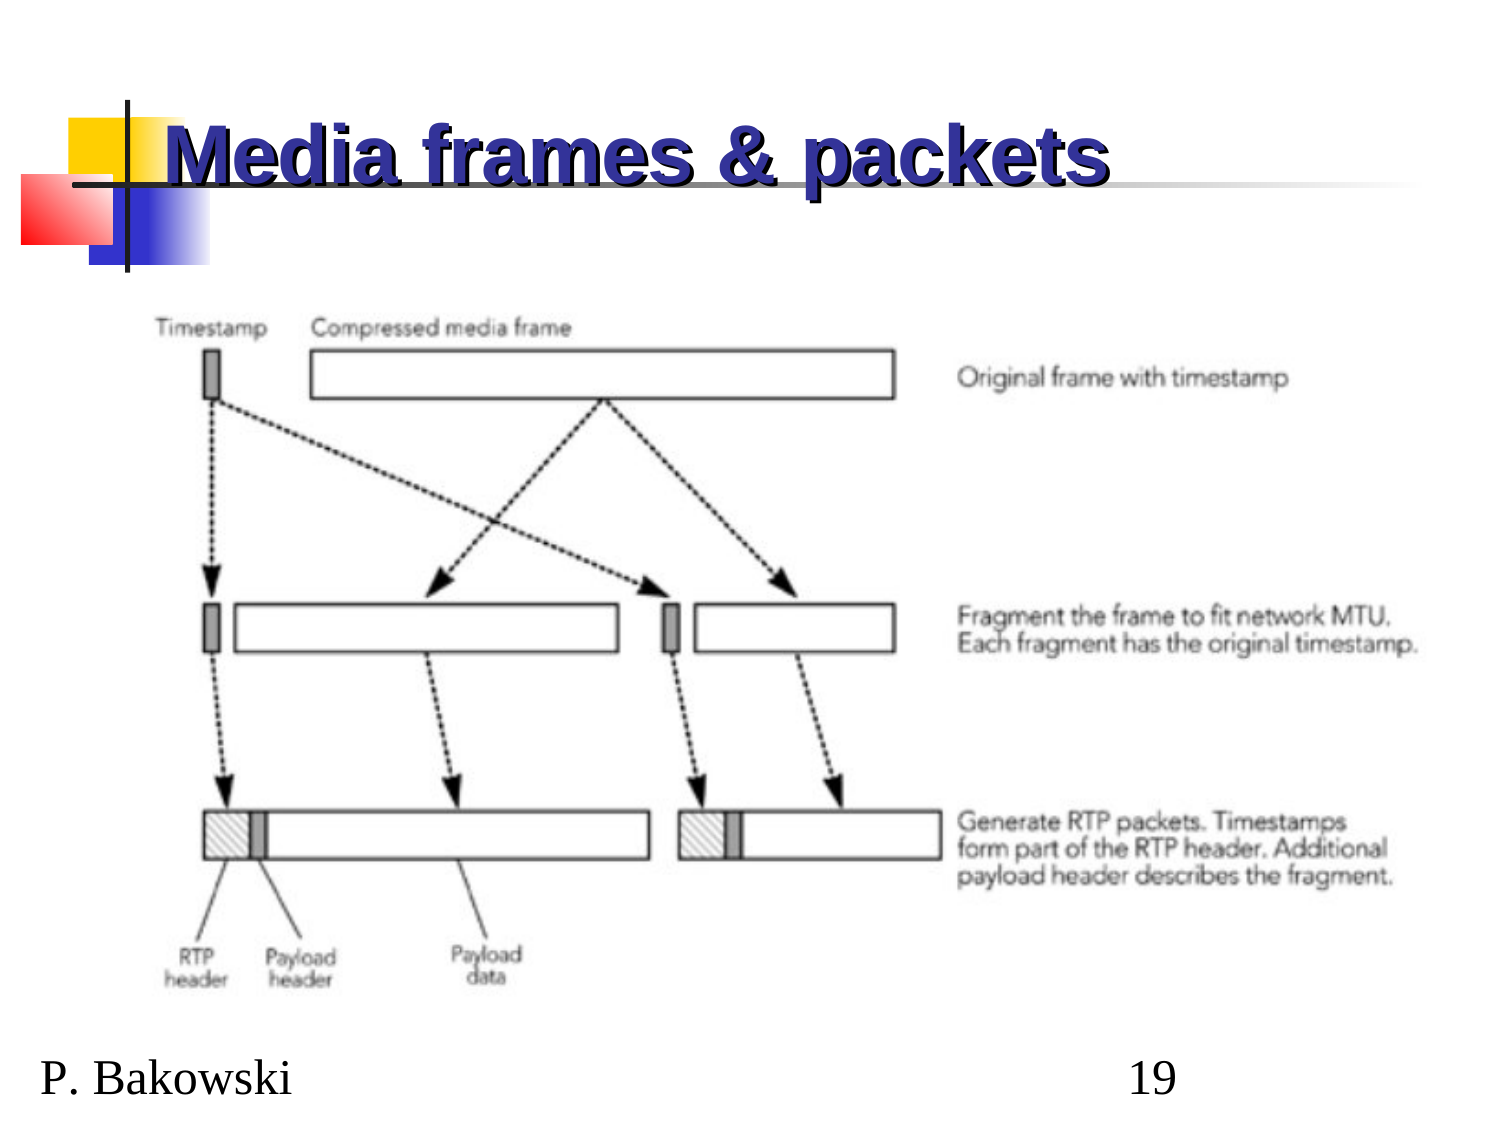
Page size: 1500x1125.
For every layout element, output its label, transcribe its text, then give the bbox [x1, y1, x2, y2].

picture [94, 283, 1441, 1004]
title Media frames & packets [147, 92, 1500, 213]
